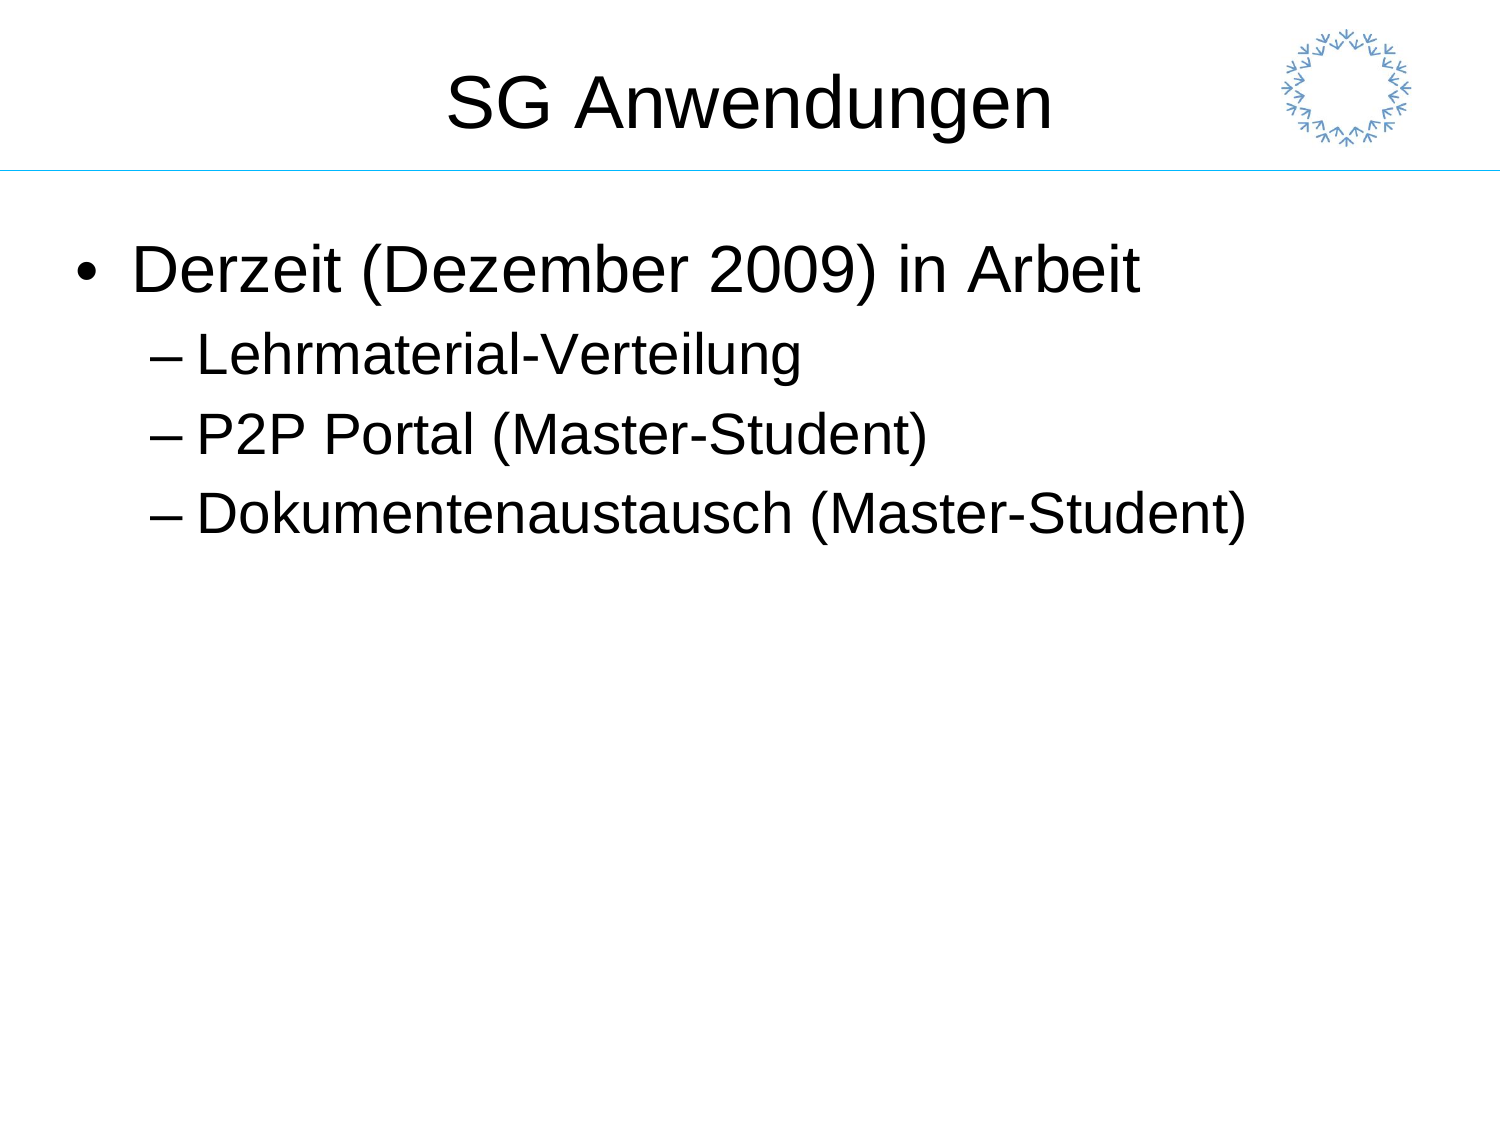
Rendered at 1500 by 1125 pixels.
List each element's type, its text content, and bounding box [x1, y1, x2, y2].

list Derzeit (Dezember 2009) in Arbeit Lehrmaterial-Verteilung P2P Portal (Master-Student) Dokumentenaustausch (Master-Student) [75, 232, 1426, 986]
picture [1281, 29, 1412, 57]
title SG Anwendungen [75, 57, 1426, 148]
